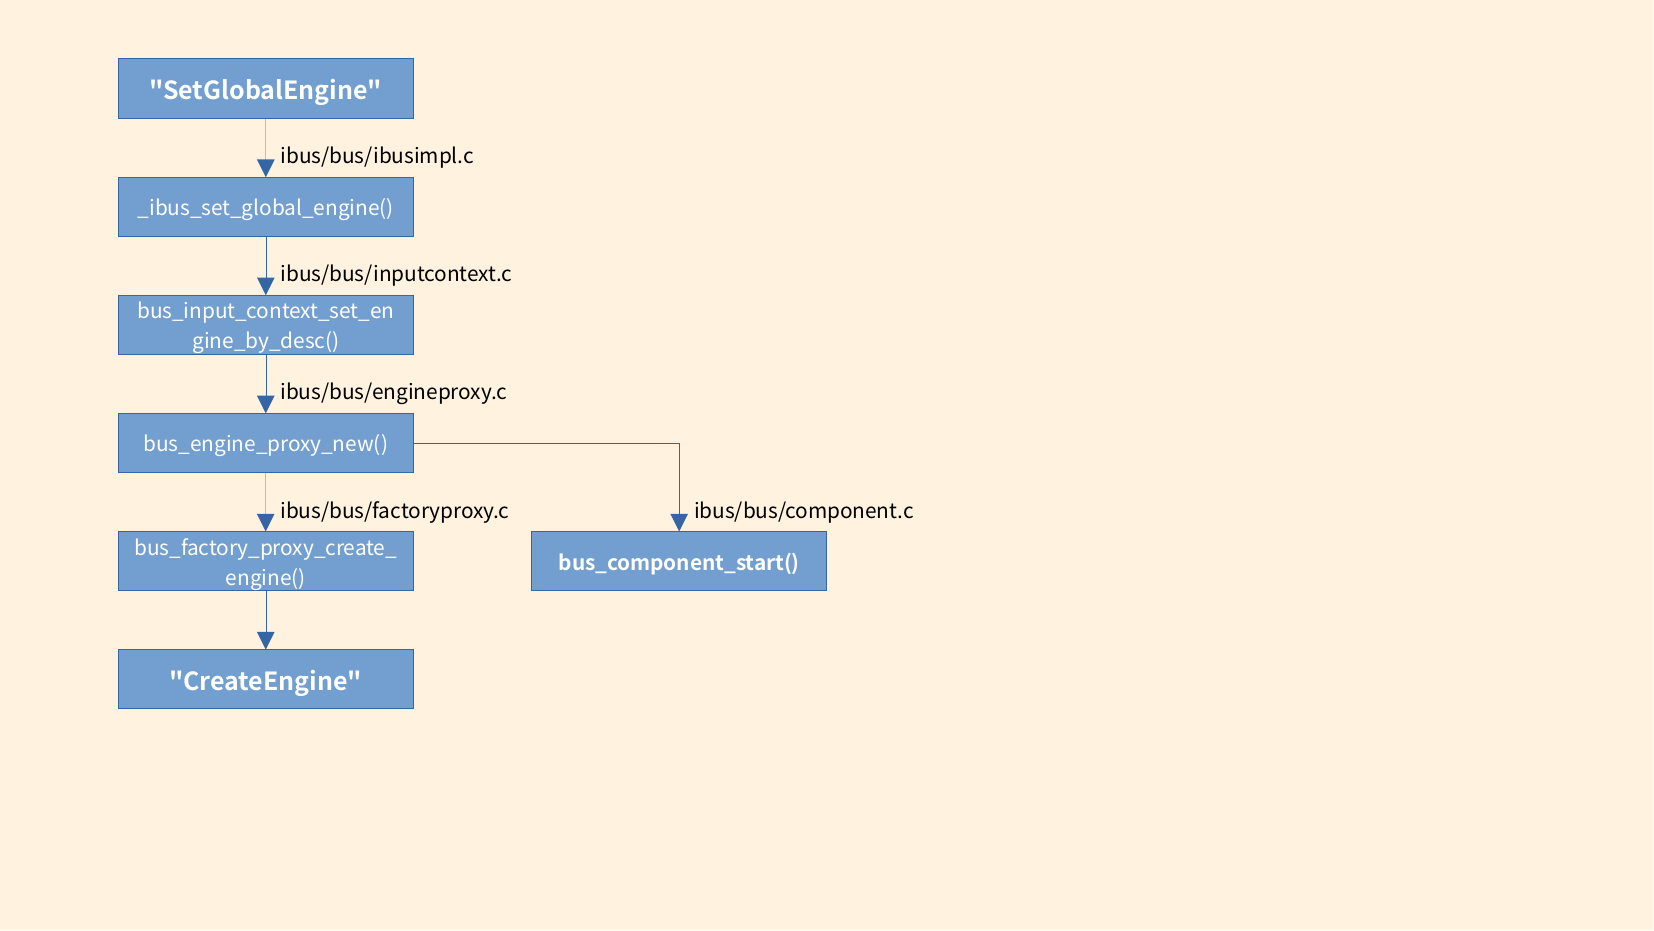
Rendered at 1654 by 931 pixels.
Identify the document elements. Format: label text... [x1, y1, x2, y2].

text_box ibus/bus/factoryproxy.c [265, 486, 532, 532]
text_box bus_component_start() [531, 531, 827, 591]
text_box bus_factory_proxy_create_engine() [118, 531, 414, 591]
text_box bus_input_context_set_engine_by_desc() [118, 295, 414, 355]
text_box ibus/bus/component.c [679, 486, 945, 532]
text_box "CreateEngine" [118, 649, 414, 709]
text_box ibus/bus/inputcontext.c [265, 250, 528, 296]
text_box ibus/bus/ibusimpl.c [265, 132, 489, 178]
text_box bus_engine_proxy_new() [118, 413, 414, 473]
text_box ibus/bus/engineproxy.c [265, 368, 522, 414]
text_box "SetGlobalEngine" [118, 58, 414, 119]
text_box _ibus_set_global_engine() [118, 177, 414, 237]
